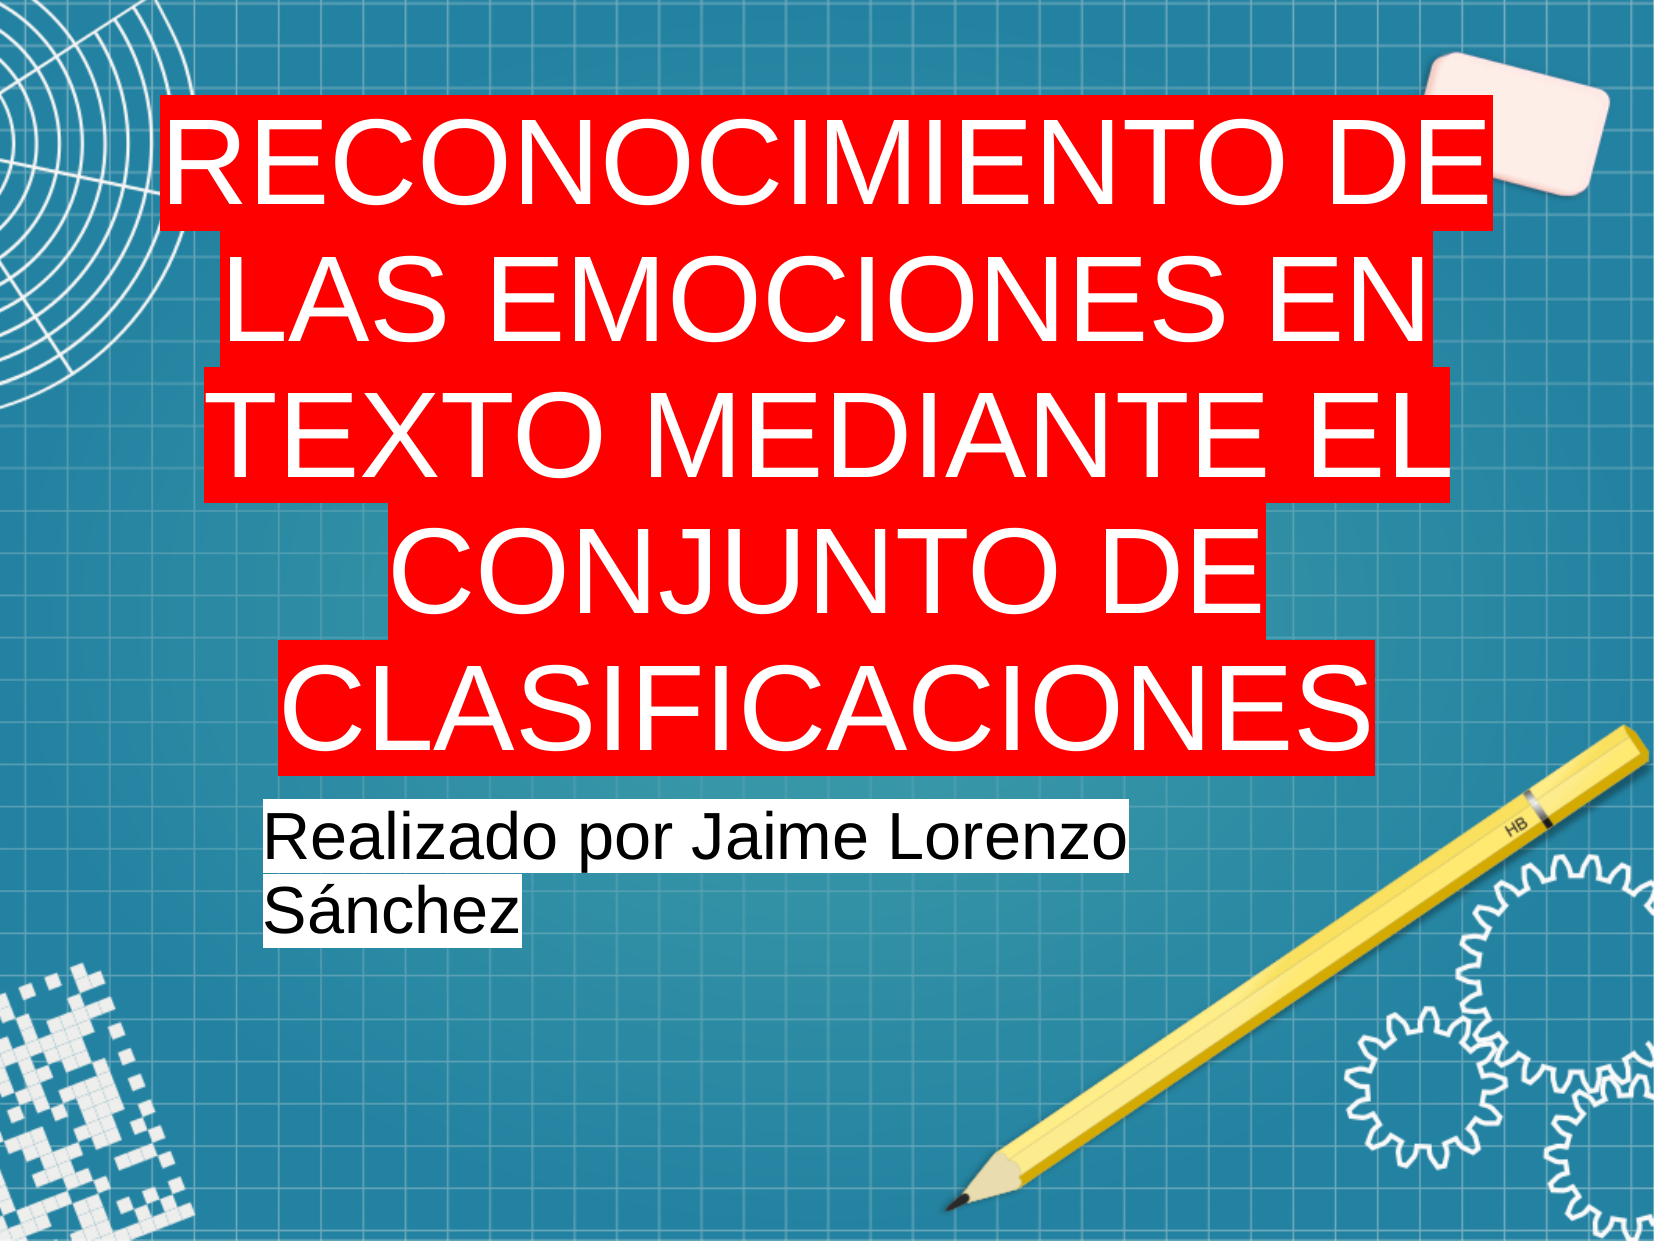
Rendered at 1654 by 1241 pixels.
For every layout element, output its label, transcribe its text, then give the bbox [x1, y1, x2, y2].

picture [0, 0, 1654, 1241]
title RECONOCIMIENTO DE LAS EMOCIONES EN TEXTO MEDIANTE EL CONJUNTO DE CLASIFICACIONES [82, 94, 1571, 776]
text_box Realizado por Jaime Lorenzo Sánchez [248, 791, 1300, 956]
